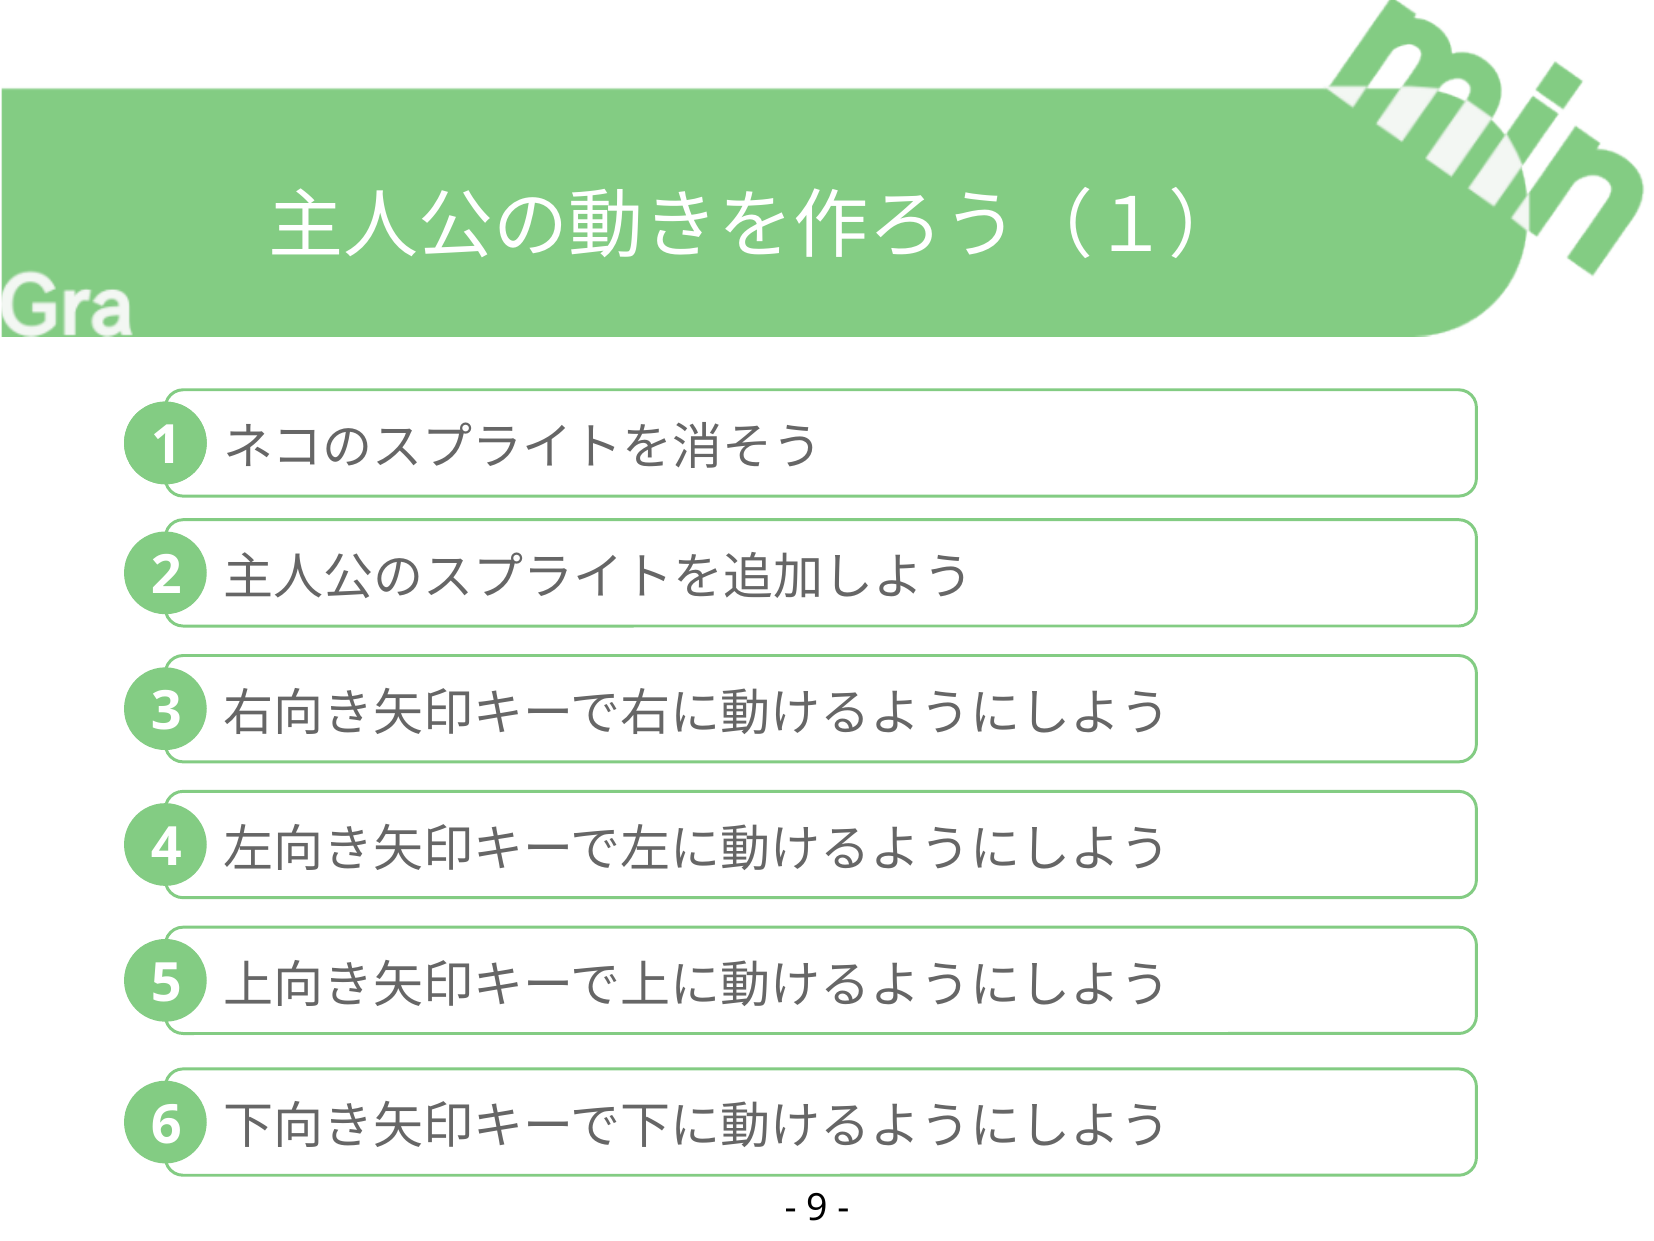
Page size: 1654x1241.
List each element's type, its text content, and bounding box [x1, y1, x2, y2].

text_box 4 [124, 803, 207, 886]
text_box 3 [124, 667, 207, 751]
text_box 上向き矢印キーで上に動けるようにしよう [166, 927, 1477, 1034]
text_box ネコのスプライトを消そう [166, 389, 1477, 497]
text_box 6 [124, 1080, 207, 1164]
picture [1, 0, 1654, 337]
text_box 5 [124, 938, 207, 1022]
text_box 右向き矢印キーで右に動けるようにしよう [166, 655, 1477, 762]
text_box 主人公のスプライトを追加しよう [166, 519, 1477, 627]
text_box 下向き矢印キーで下に動けるようにしよう [166, 1068, 1477, 1176]
text_box 左向き矢印キーで左に動けるようにしよう [166, 791, 1477, 898]
text_box 1 [124, 401, 207, 485]
title 主人公の動きを作ろう（１） [11, 113, 1501, 324]
text_box 2 [124, 531, 207, 615]
text_box - 9 - [769, 1173, 884, 1241]
